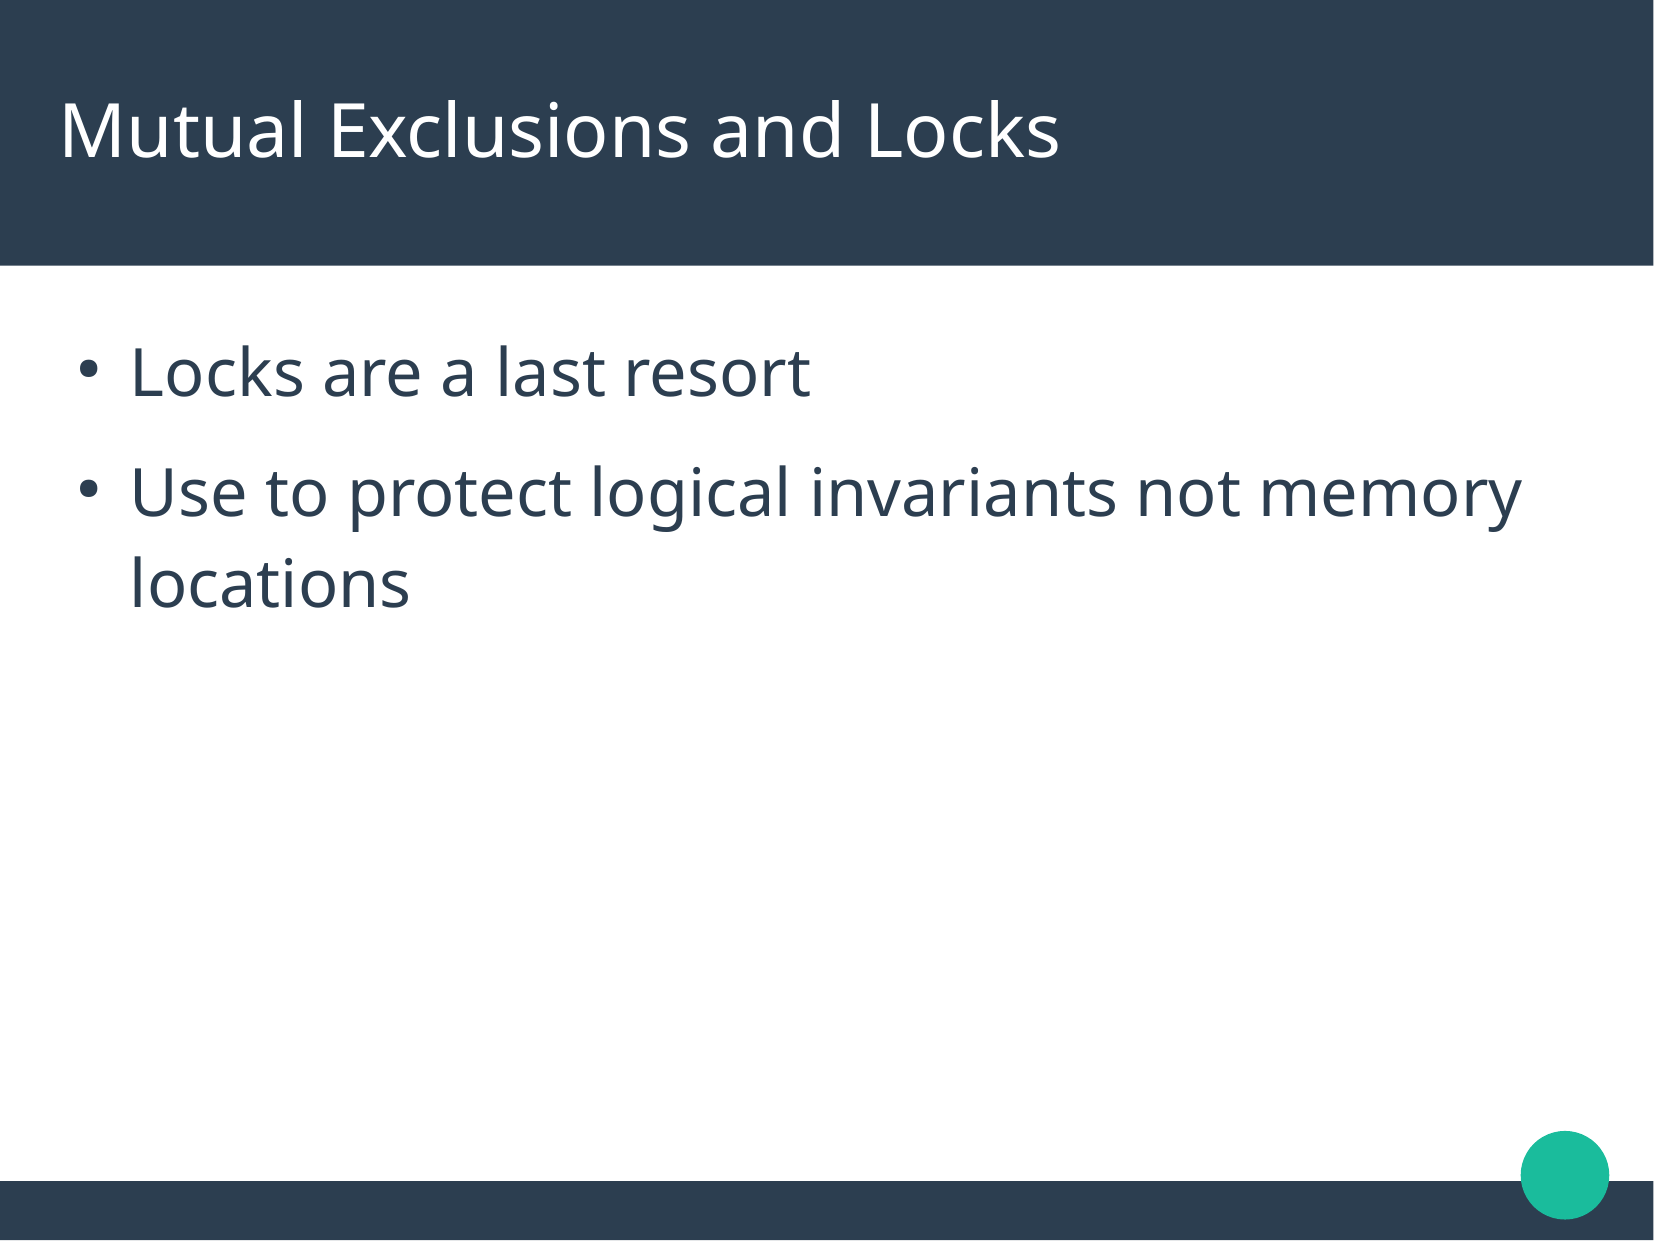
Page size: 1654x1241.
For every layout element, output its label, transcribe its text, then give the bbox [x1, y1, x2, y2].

title Mutual Exclusions and Locks [59, 49, 1595, 207]
list Locks are a last resort Use to protect logical invariants not memory locations [59, 324, 1595, 1152]
